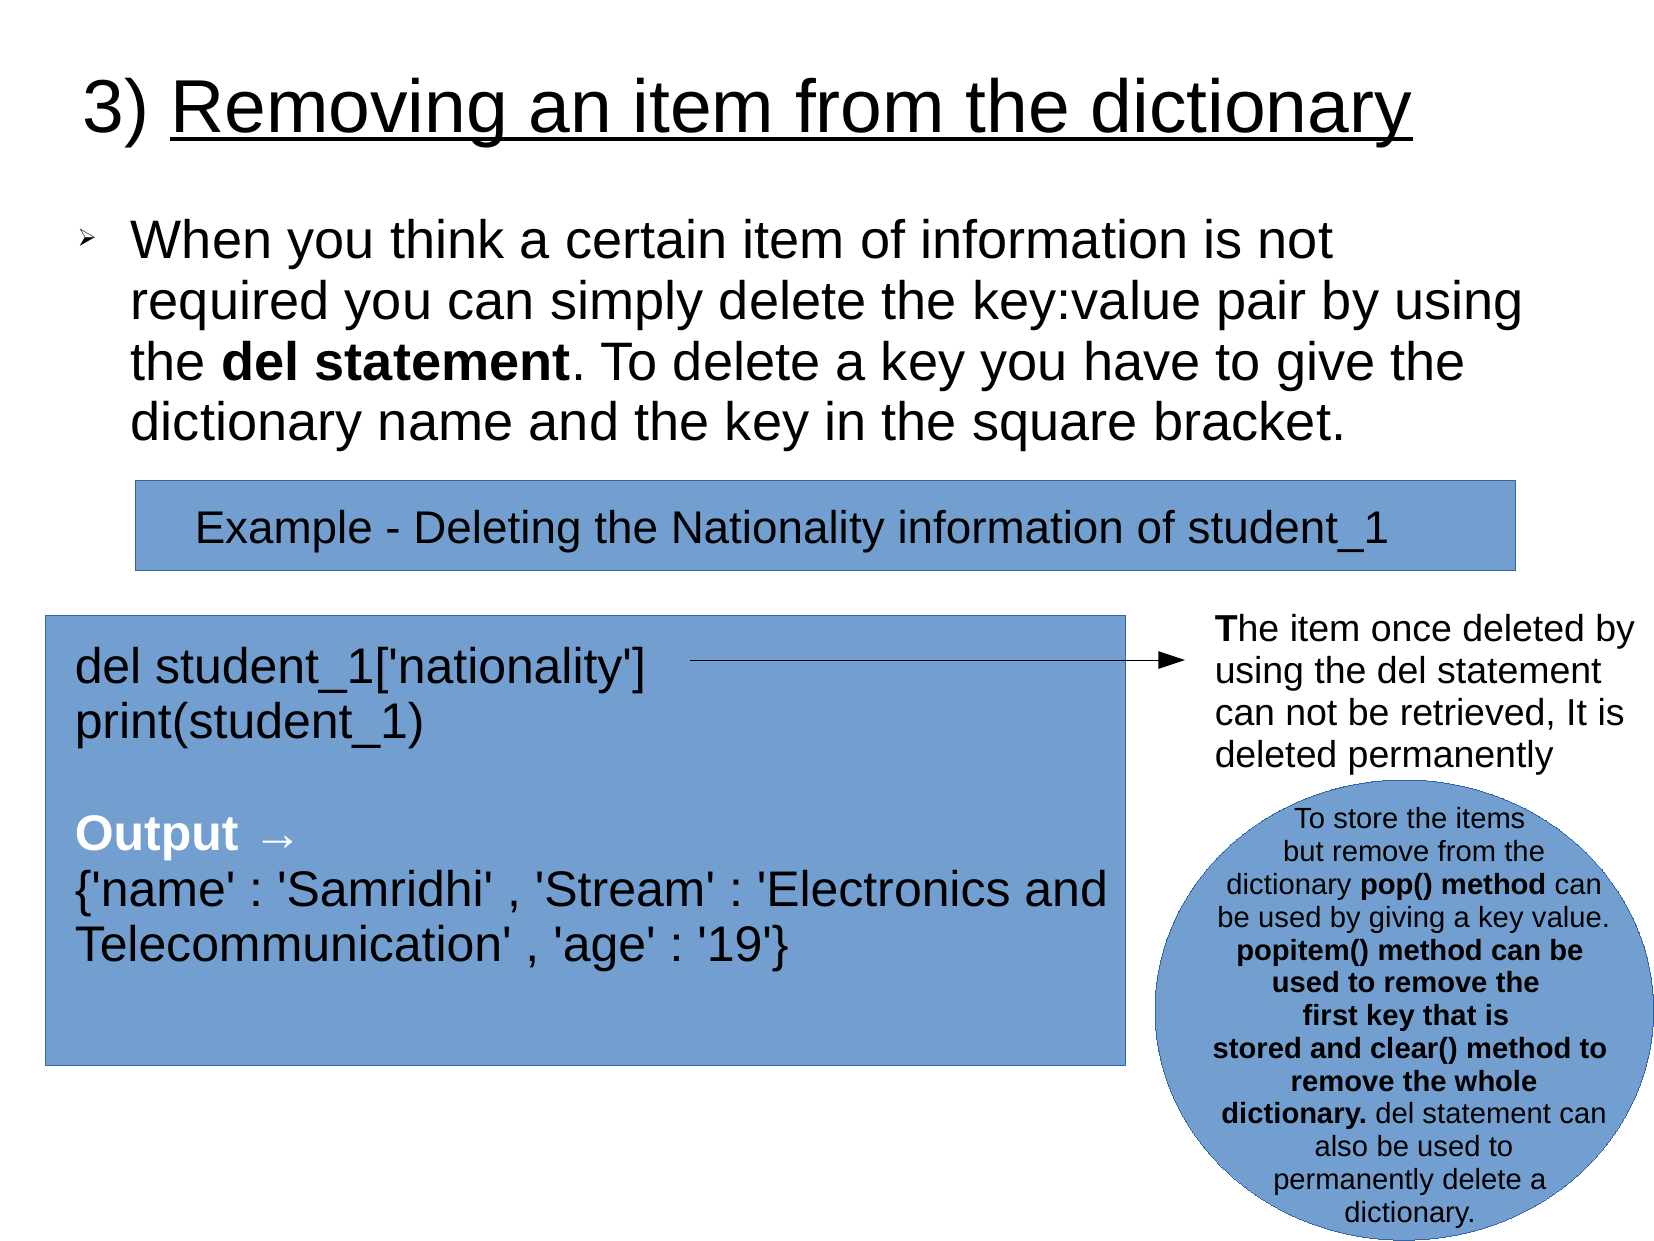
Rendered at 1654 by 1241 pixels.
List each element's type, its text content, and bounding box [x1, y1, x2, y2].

text_box [45, 615, 1126, 1066]
text_box [1315, 780, 1493, 795]
text_box del student_1['nationality'] print(student_1) Output → {'name' : 'Samridhi' , 'Stream' : 'Electronics and Telecommunication' , 'age' : '19'} [60, 630, 1200, 1081]
title 3) Removing an item from the dictionary [82, 2, 1571, 211]
text_box Example - Deleting the Nationality information of student_1 [180, 494, 1501, 571]
list When you think a certain item of information is not required you can simply delete the key:value pair by using the del statement. To delete a key you have to give the dictionary name and the key in the square bracket. [60, 210, 1549, 630]
text_box The item once deleted by using the del statement can not be retrieved, It is deleted permanently [1200, 600, 1654, 795]
text_box To store the items but remove from the dictionary pop() method can be used by giving a key value. popitem() method can be used to remove the first key that is stored and clear() method to remove the whole dictionary. del statement can also be used to permanently delete a dictionary. [915, 795, 1654, 1241]
text_box [135, 480, 1516, 571]
